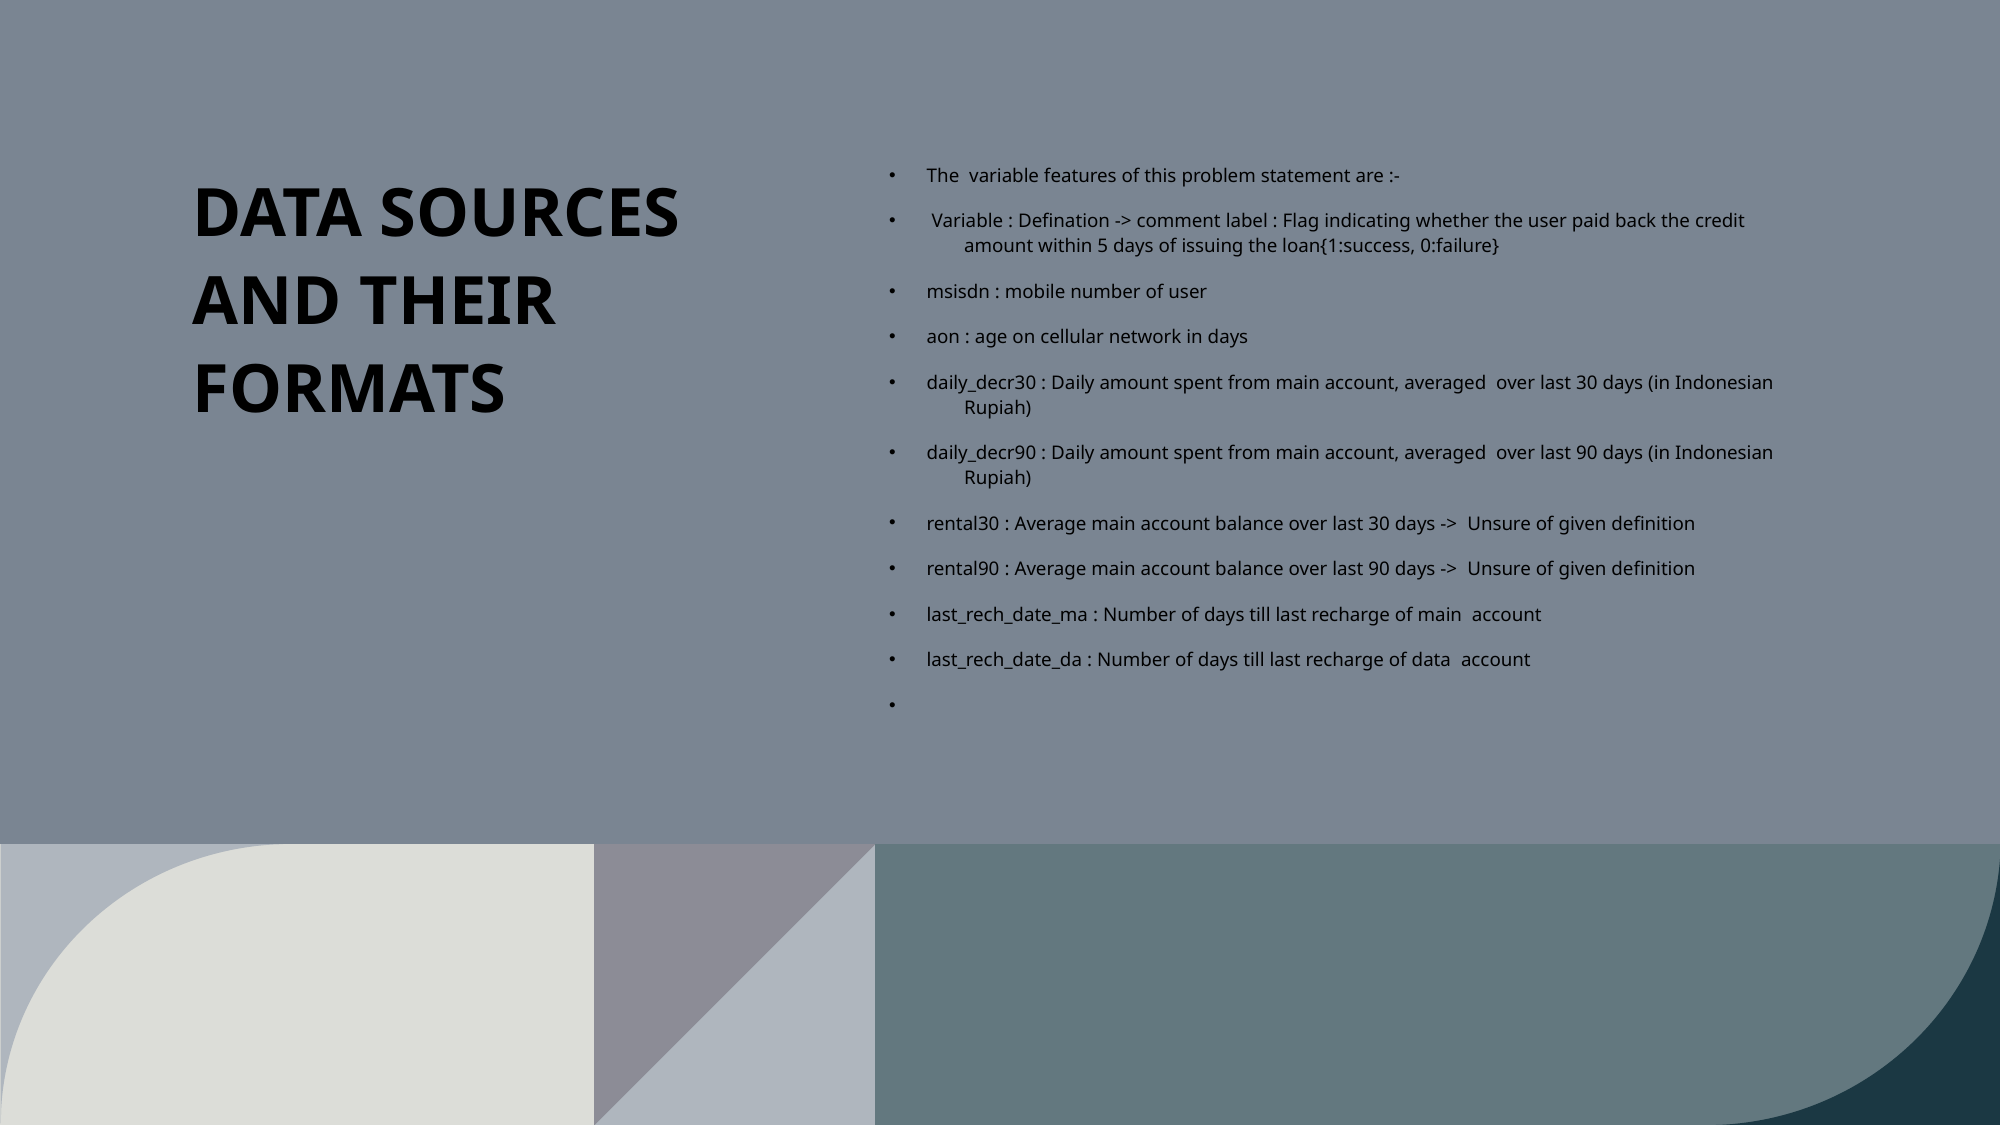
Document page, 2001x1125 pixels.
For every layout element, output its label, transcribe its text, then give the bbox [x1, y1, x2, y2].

text_box [0, 0, 2000, 1125]
list The variable features of this problem statement are :- Variable : Defination -> comment label : Flag indicating whether the user paid back the credit amount within 5 days of issuing the loan{1:success, 0:failure} msisdn : mobile number of user aon : age on cellular network in days daily_decr30 : Daily amount spent from main account, averaged over last 30 days (in Indonesian Rupiah) daily_decr90 : Daily amount spent from main account, averaged over last 90 days (in Indonesian Rupiah) rental30 : Average main account balance over last 30 days -> Unsure of given definition rental90 : Average main account balance over last 90 days -> Unsure of given definition last_rech_date_ma : Number of days till last recharge of main account last_rech_date_da : Number of days till last recharge of data account [874, 153, 1825, 683]
title Data Sources and their formats [177, 154, 763, 668]
